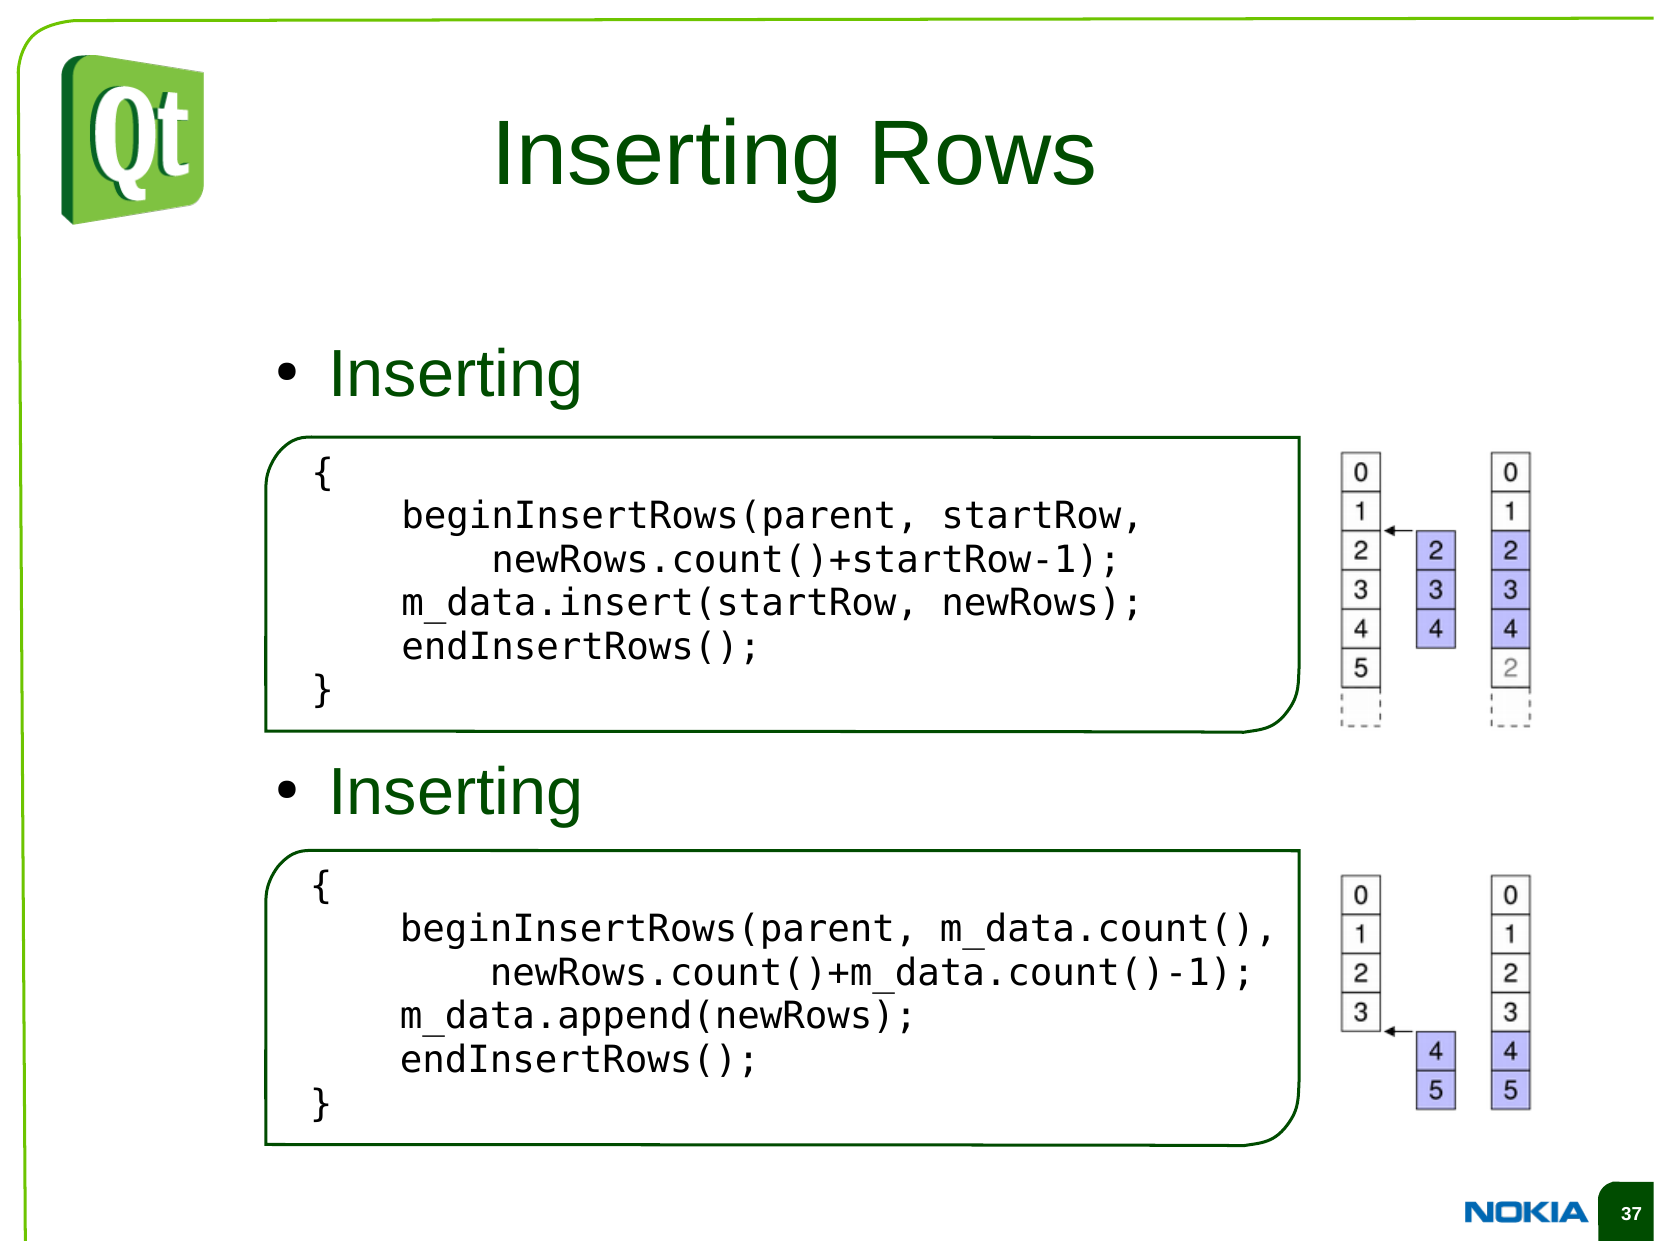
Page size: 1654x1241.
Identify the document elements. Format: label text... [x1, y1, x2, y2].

picture [1328, 439, 1543, 739]
text_box { beginInsertRows(parent, startRow, newRows.count()+startRow-1); m_data.insert(startRow, newRows); endInsertRows(); } [296, 442, 1182, 719]
picture [61, 55, 204, 225]
text_box { beginInsertRows(parent, m_data.count(), newRows.count()+m_data.count()-1); m_data.append(newRows); endInsertRows(); } [1284, 856, 1315, 1133]
text_box { beginInsertRows(parent, m_data.count(), newRows.count()+m_data.count()-1); m_data.append(newRows); endInsertRows(); } [295, 856, 1297, 1133]
picture [1328, 862, 1543, 1123]
list Inserting Inserting [257, 336, 1577, 1156]
title Inserting Rows [257, 56, 1333, 250]
picture [1465, 1201, 1589, 1223]
